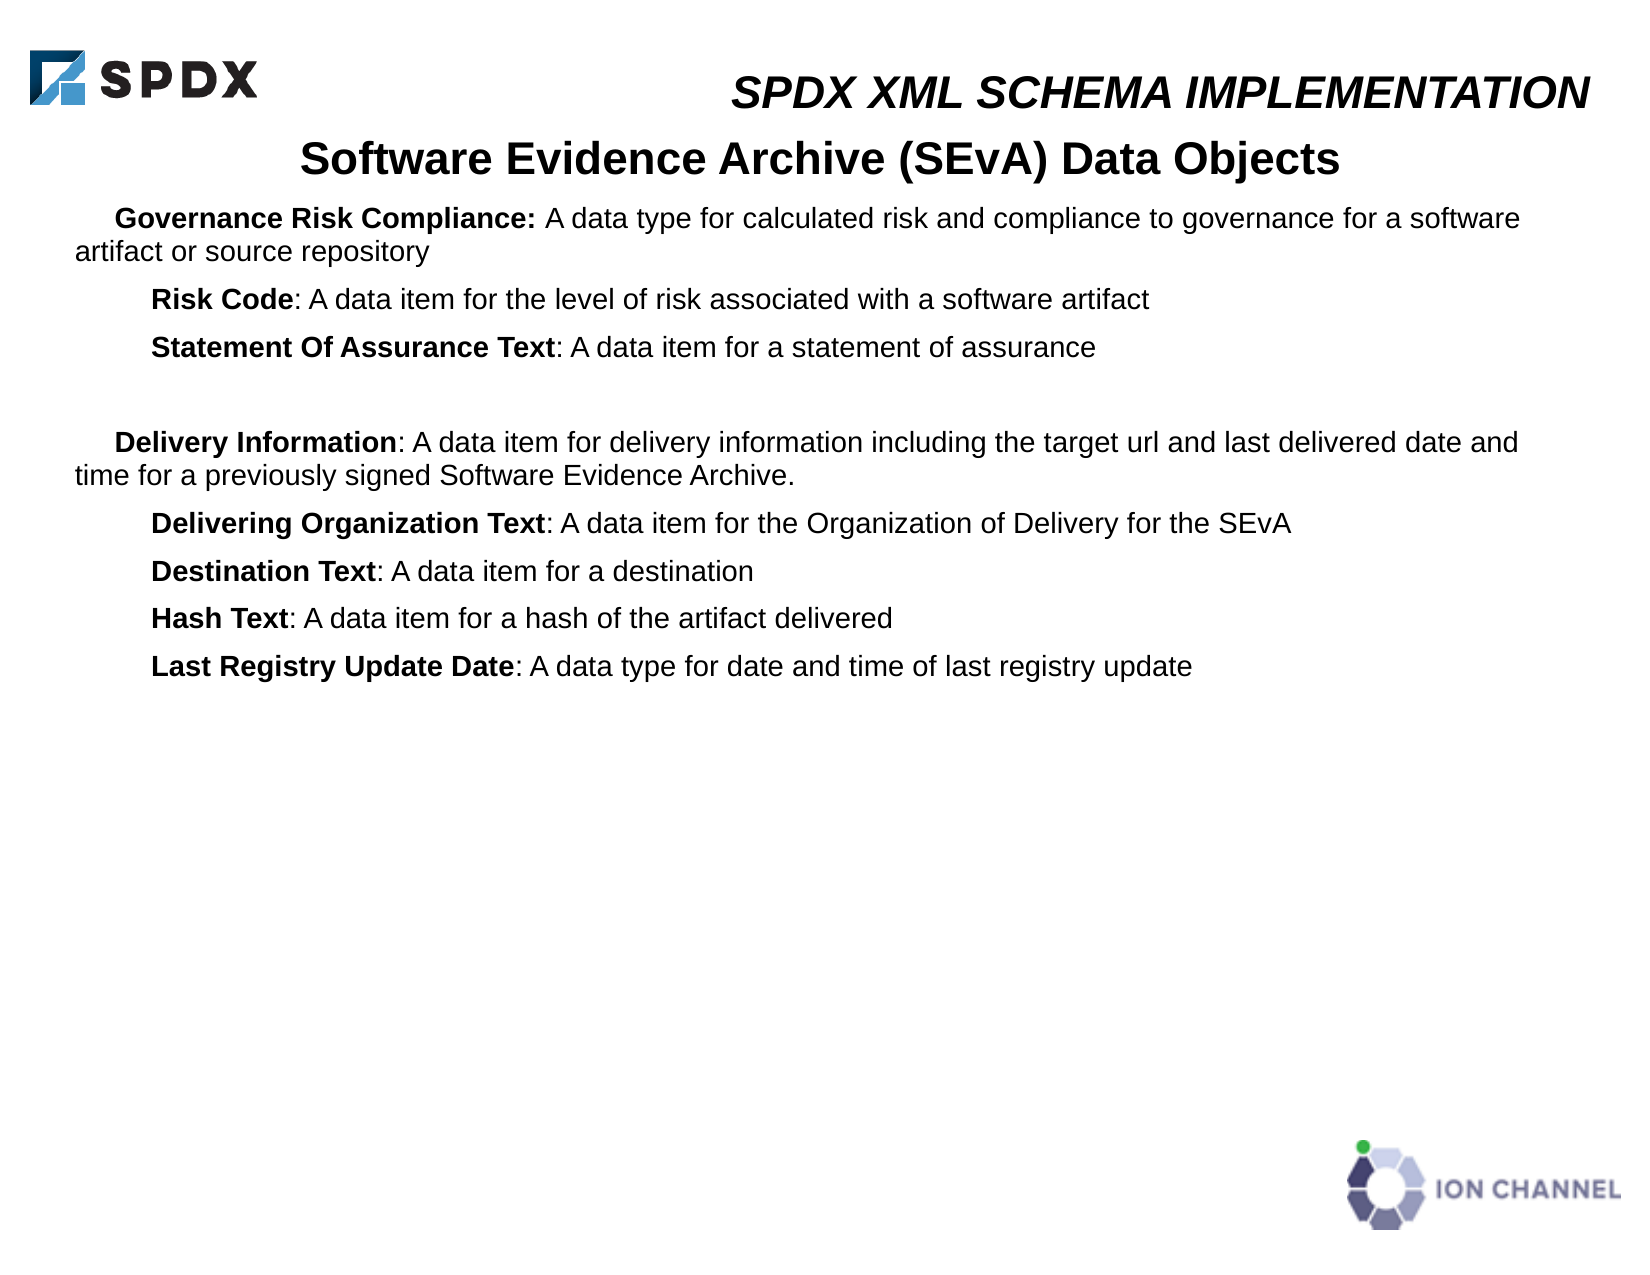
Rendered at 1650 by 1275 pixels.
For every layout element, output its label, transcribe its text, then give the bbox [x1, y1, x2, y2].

picture [30, 29, 257, 105]
text_box Governance Risk Compliance: A data type for calculated risk and compliance to governance for a software artifact or source repository Risk Code: A data item for the level of risk associated with a software artifact Statement Of Assurance Text: A data item for a statement of assurance Delivery Information: A data item for delivery information including the target url and last delivered date and time for a previously signed Software Evidence Archive. Delivering Organization Text: A data item for the Organization of Delivery for the SEvA Destination Text: A data item for a destination Hash Text: A data item for a hash of the artifact delivered Last Registry Update Date: A data type for date and time of last registry update [60, 195, 1591, 1096]
picture [1347, 1140, 1621, 1231]
text_box Software Evidence Archive (SEvA) Data Objects [285, 125, 1357, 196]
text_box SPDX XML SCHEMA IMPLEMENTATION [690, 59, 1606, 121]
